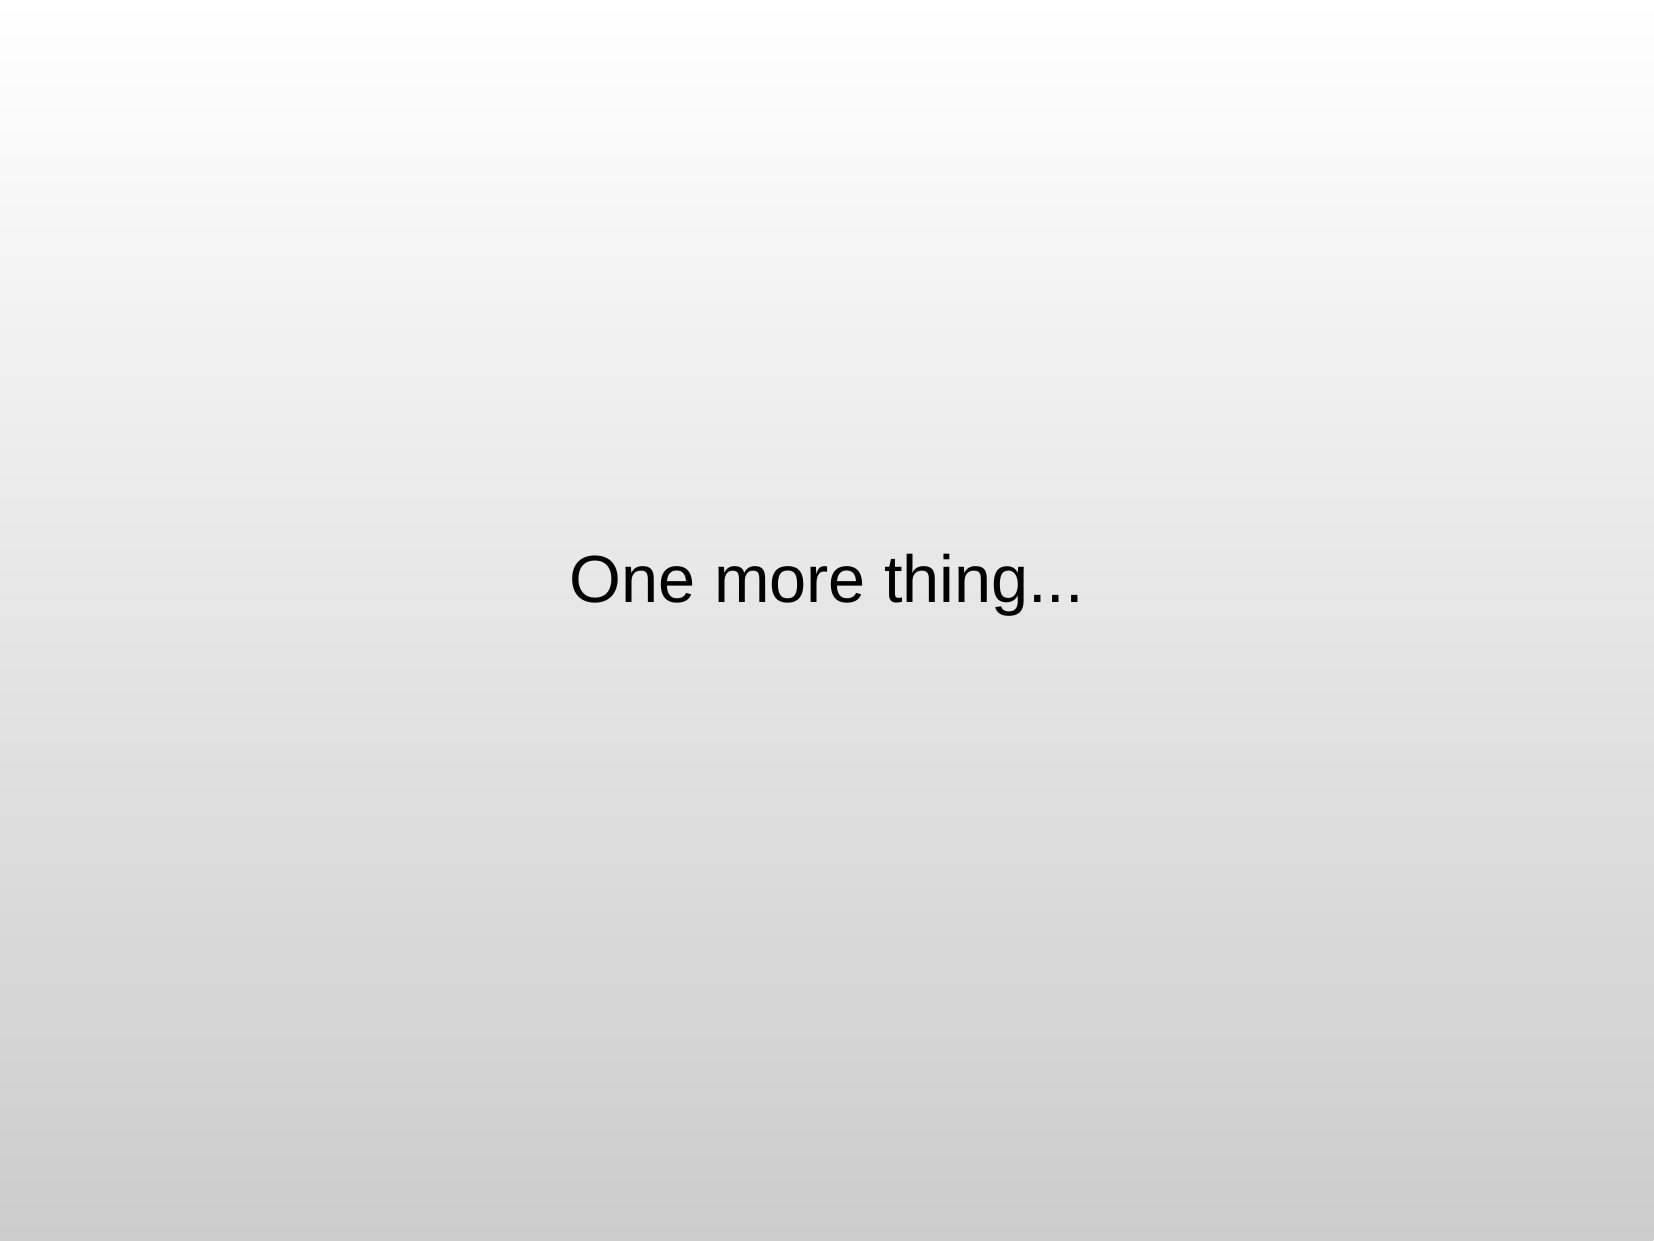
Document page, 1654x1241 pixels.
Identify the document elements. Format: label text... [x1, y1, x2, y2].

subtitle One more thing... [82, 49, 1571, 1109]
